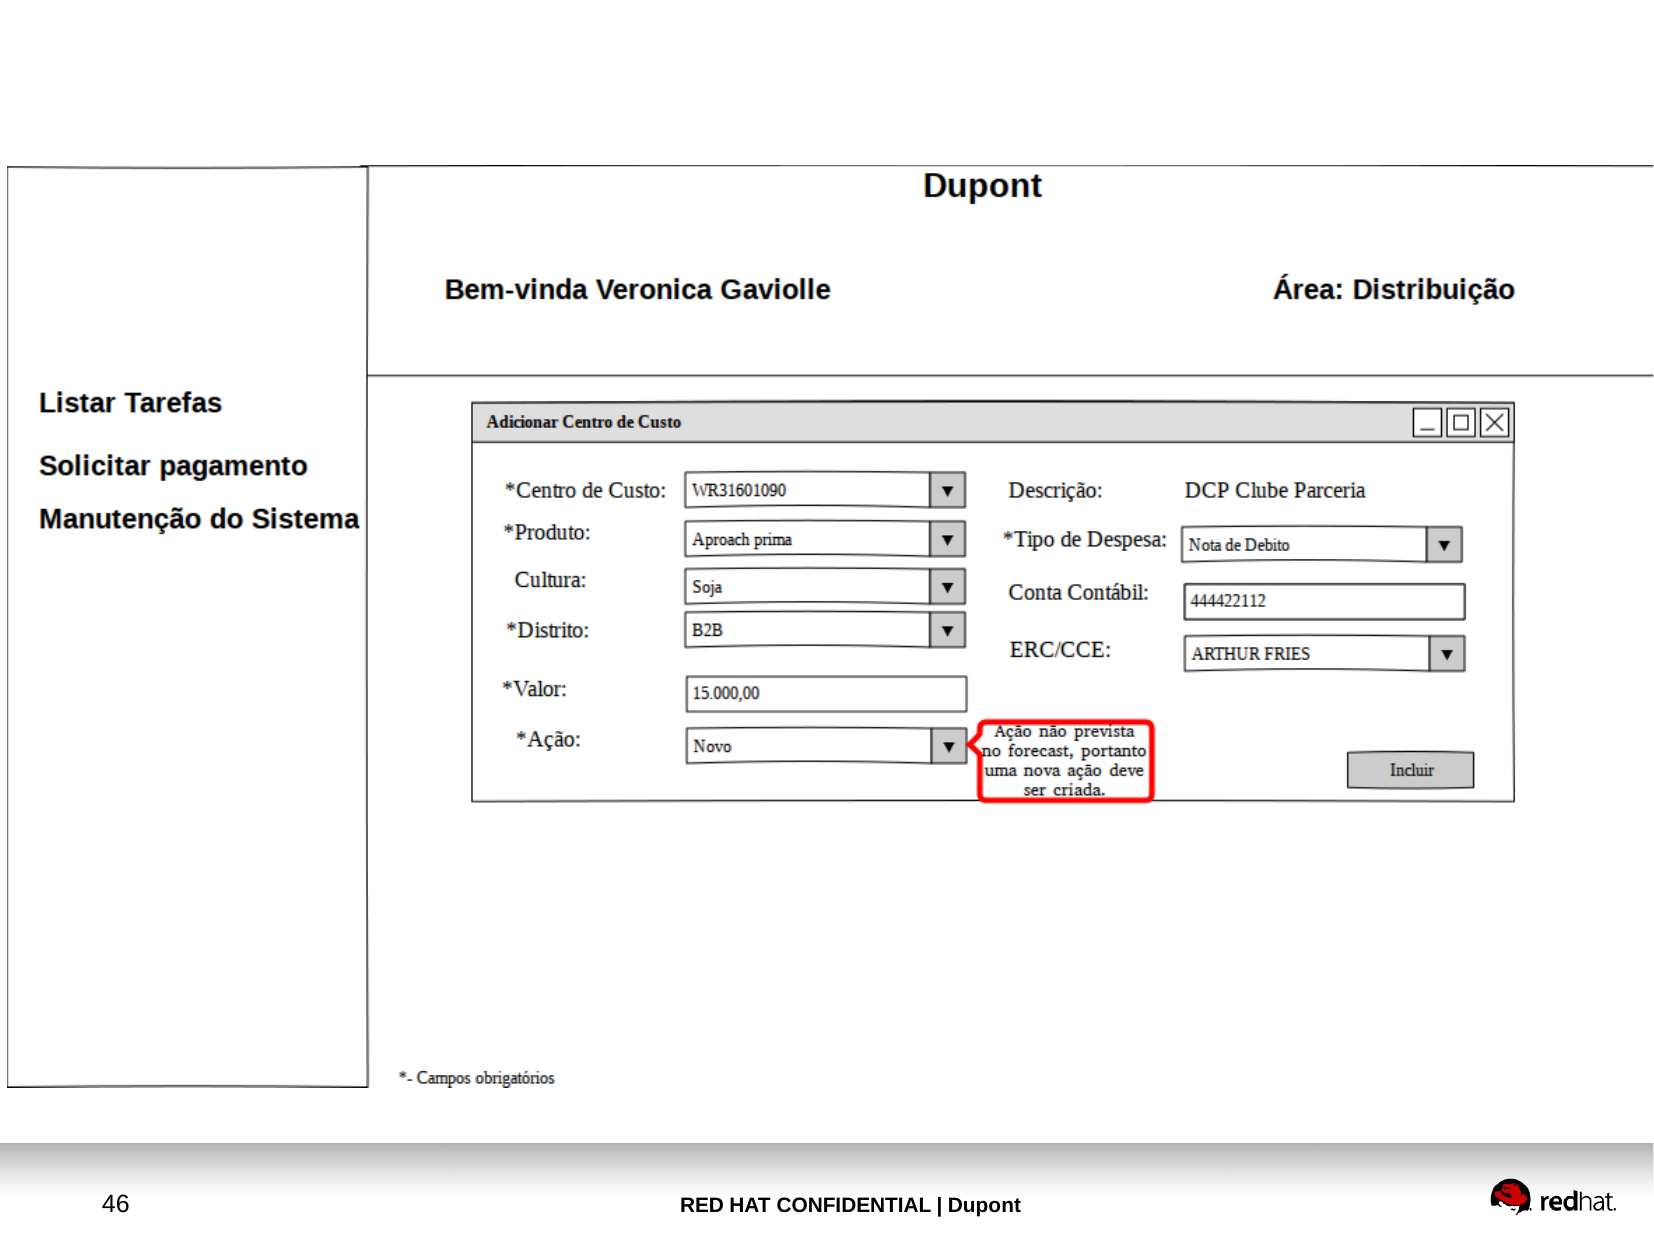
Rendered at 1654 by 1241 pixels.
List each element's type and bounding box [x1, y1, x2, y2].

picture [7, 165, 1654, 1088]
picture [0, 1143, 1654, 1241]
